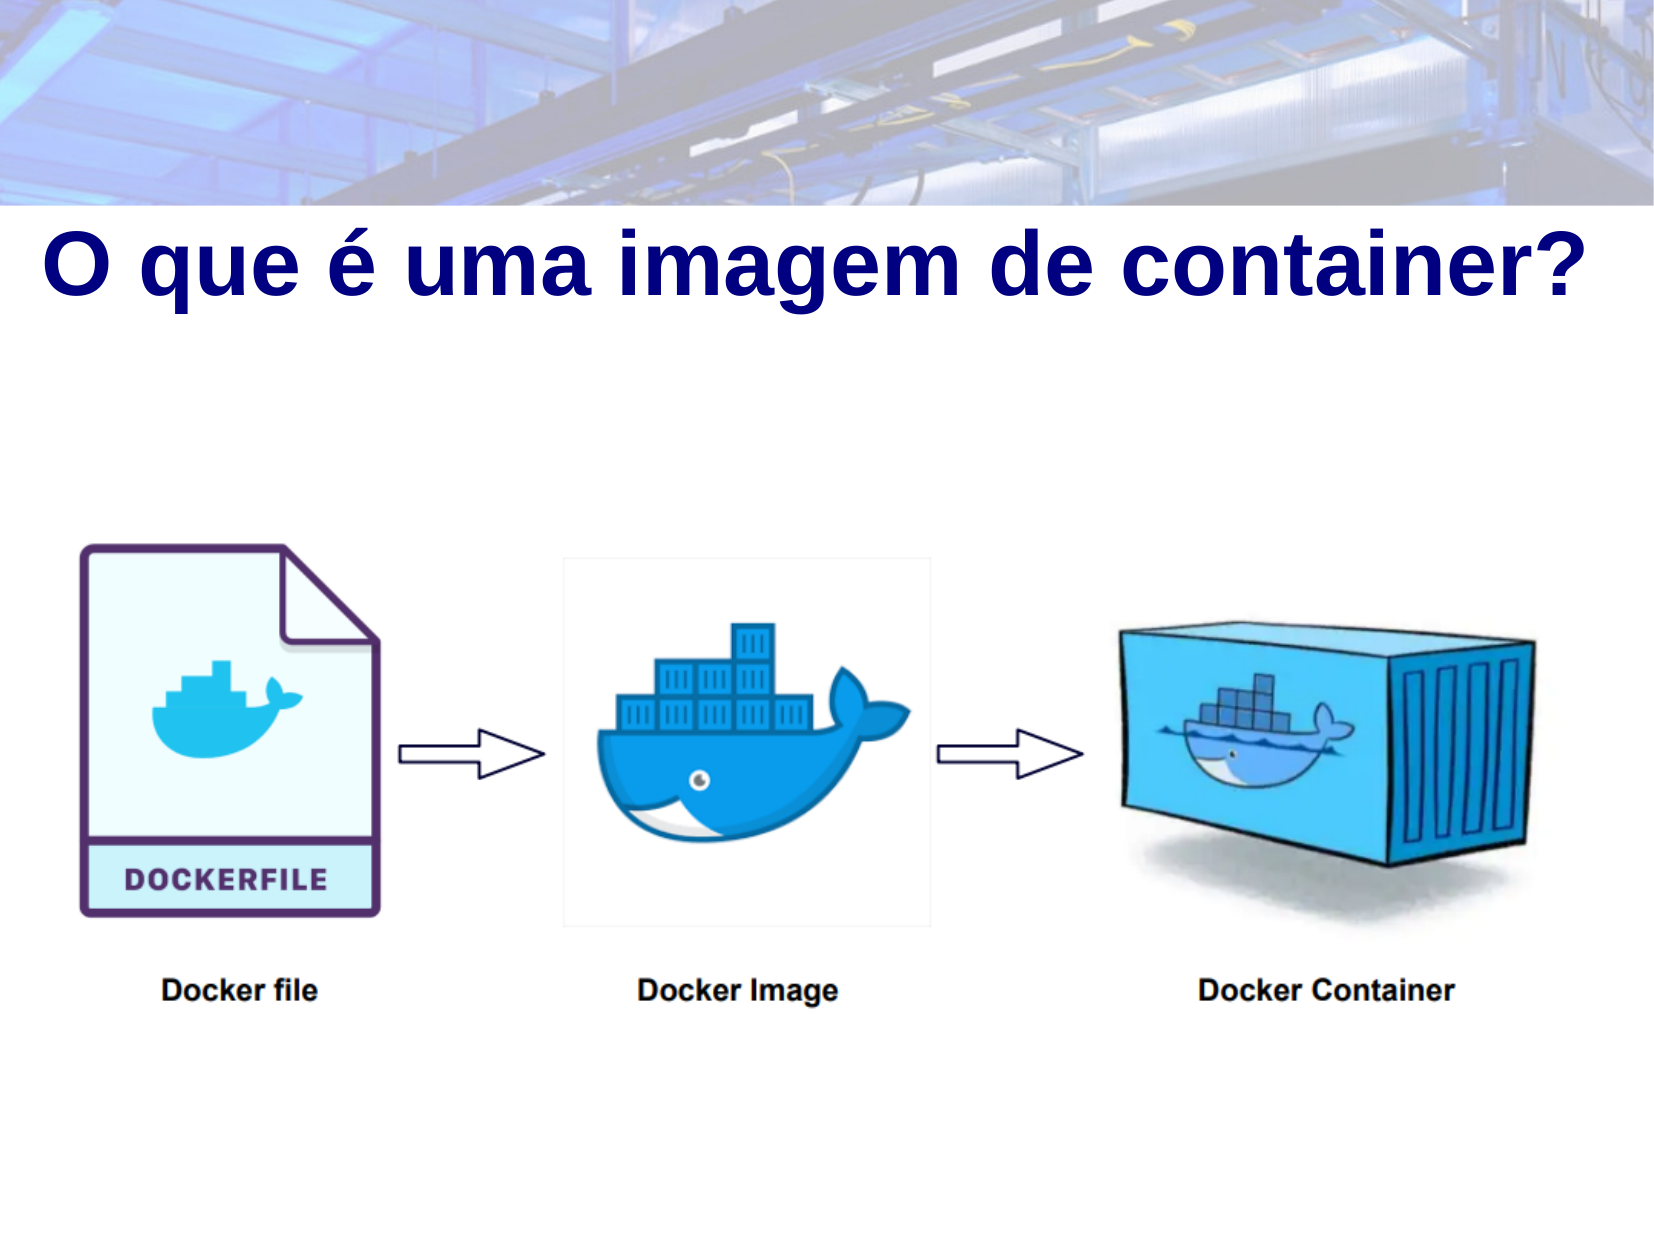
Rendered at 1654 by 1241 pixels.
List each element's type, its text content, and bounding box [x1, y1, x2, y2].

text_box O que é uma imagem de container? [1, 205, 1632, 1241]
picture [0, 0, 1654, 1241]
